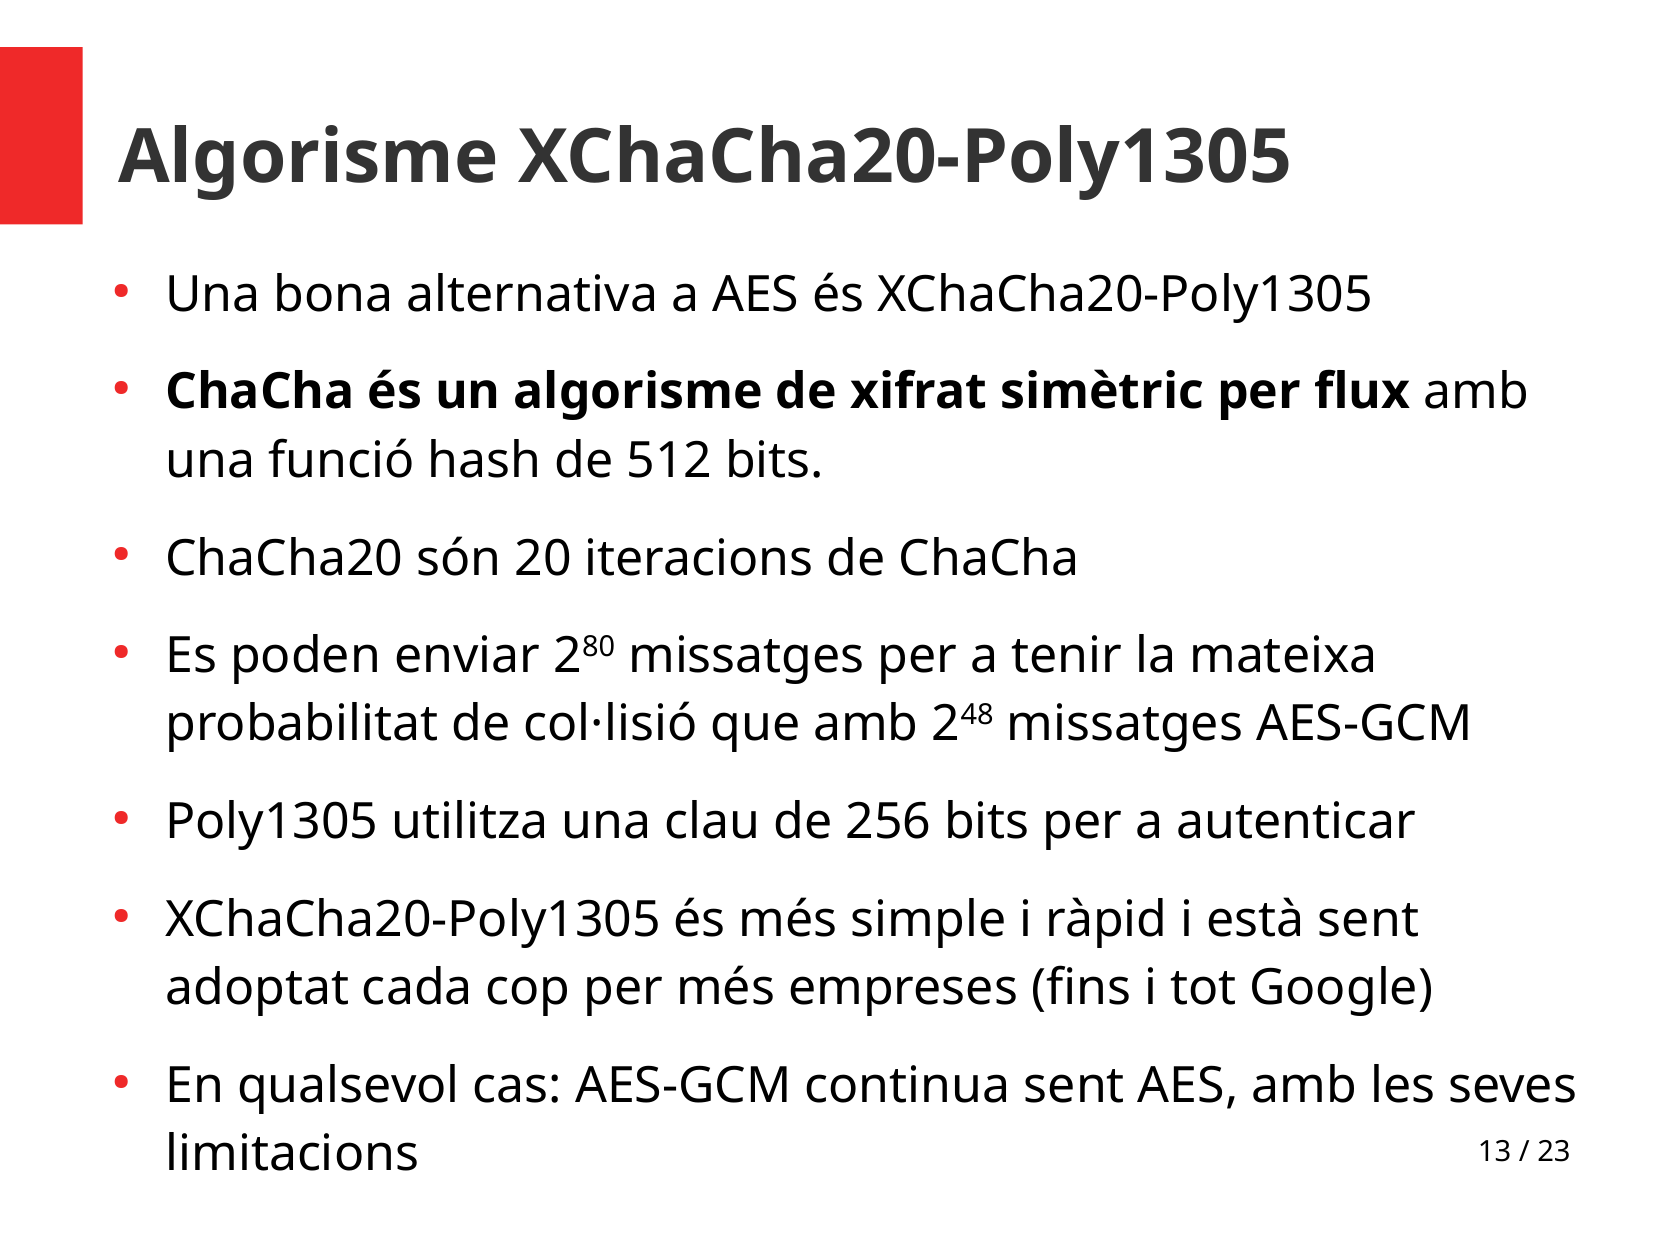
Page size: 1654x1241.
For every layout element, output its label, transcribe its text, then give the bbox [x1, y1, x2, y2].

list Una bona alternativa a AES és XChaCha20-Poly1305 ChaCha és un algorisme de xifrat simètric per flux amb una funció hash de 512 bits. ChaCha20 són 20 iteracions de ChaCha Es poden enviar 280 missatges per a tenir la mateixa probabilitat de col·lisió que amb 248 missatges AES-GCM Poly1305 utilitza una clau de 256 bits per a autenticar XChaCha20-Poly1305 és més simple i ràpid i està sent adoptat cada cop per més empreses (fins i tot Google) En qualsevol cas: AES-GCM continua sent AES, amb les seves limitacions [94, 257, 1595, 1111]
title Algorisme XChaCha20-Poly1305 [118, 49, 1571, 257]
